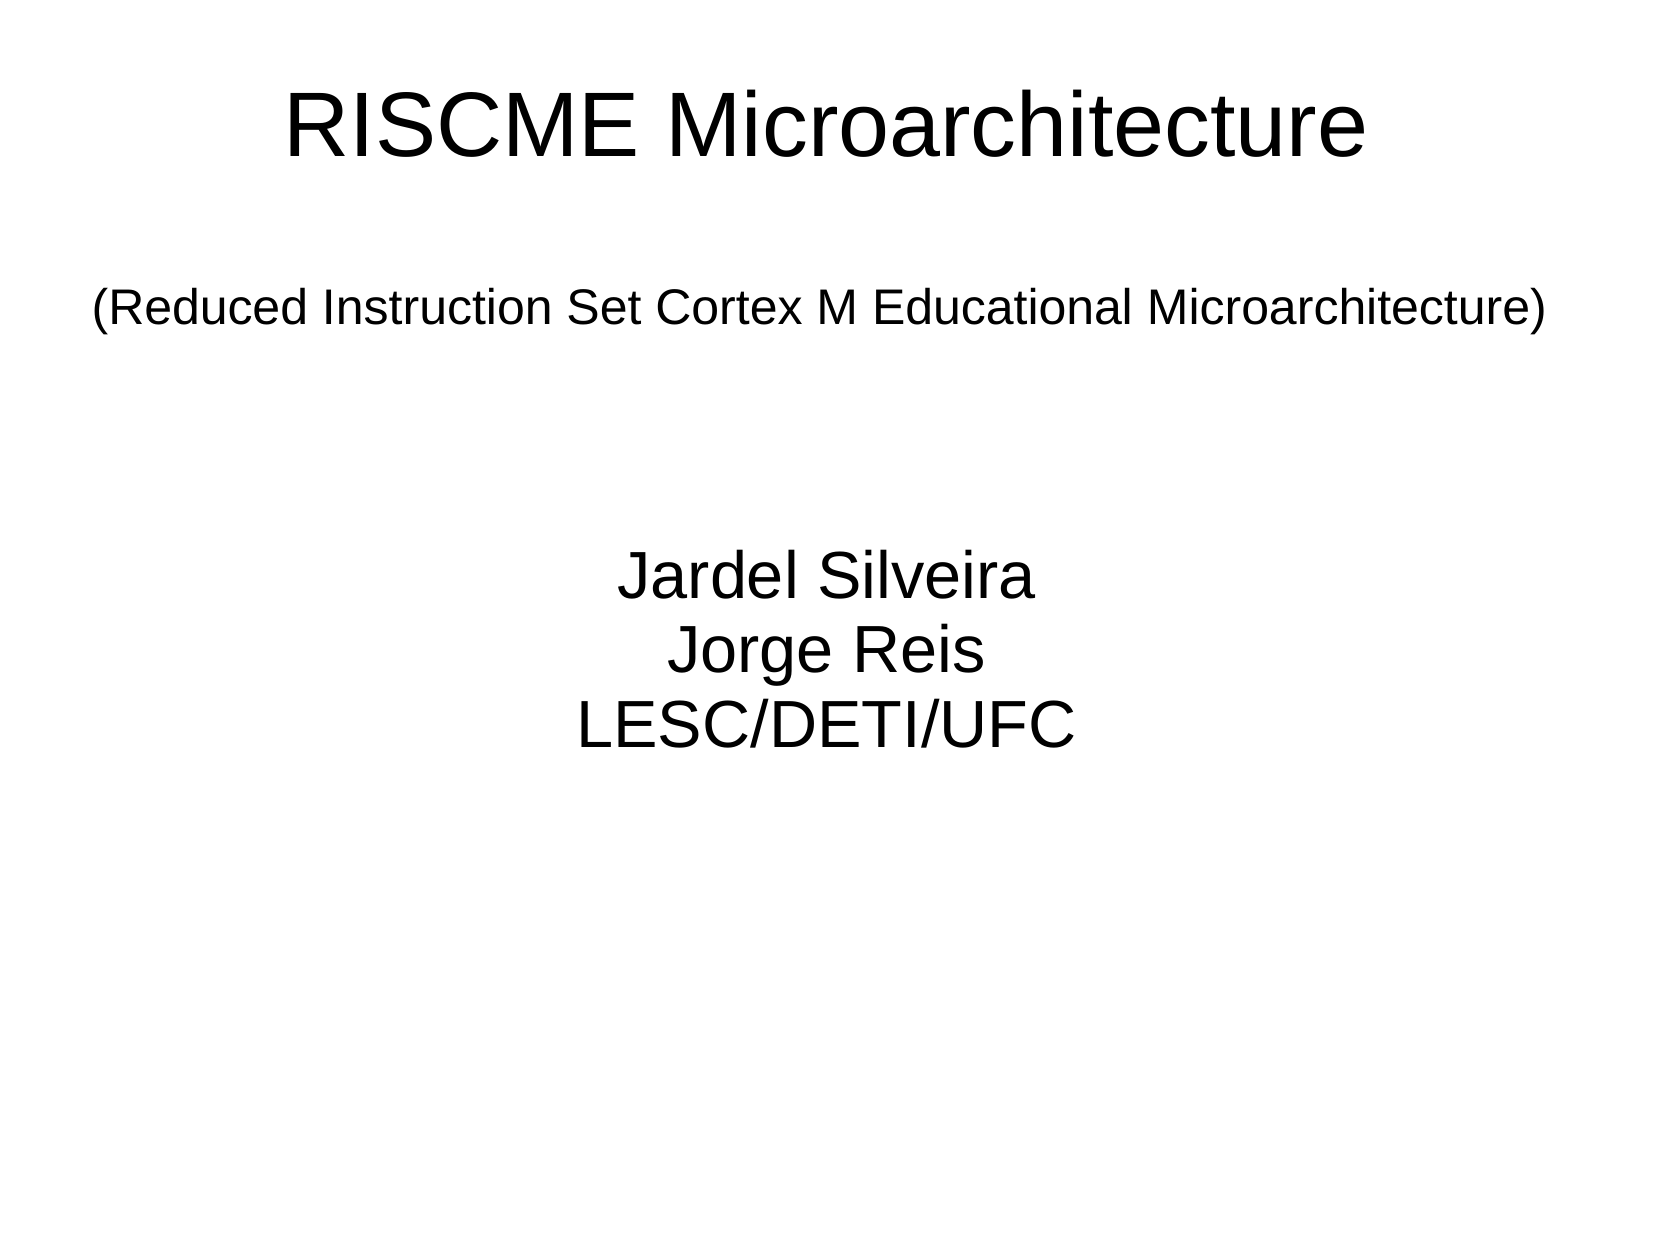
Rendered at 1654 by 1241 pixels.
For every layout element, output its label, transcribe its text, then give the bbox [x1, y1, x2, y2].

title RISCME Microarchitecture (Reduced Instruction Set Cortex M Educational Microarchitecture) [82, 0, 1571, 290]
subtitle Jardel Silveira Jorge Reis LESC/DETI/UFC [82, 290, 1571, 1010]
